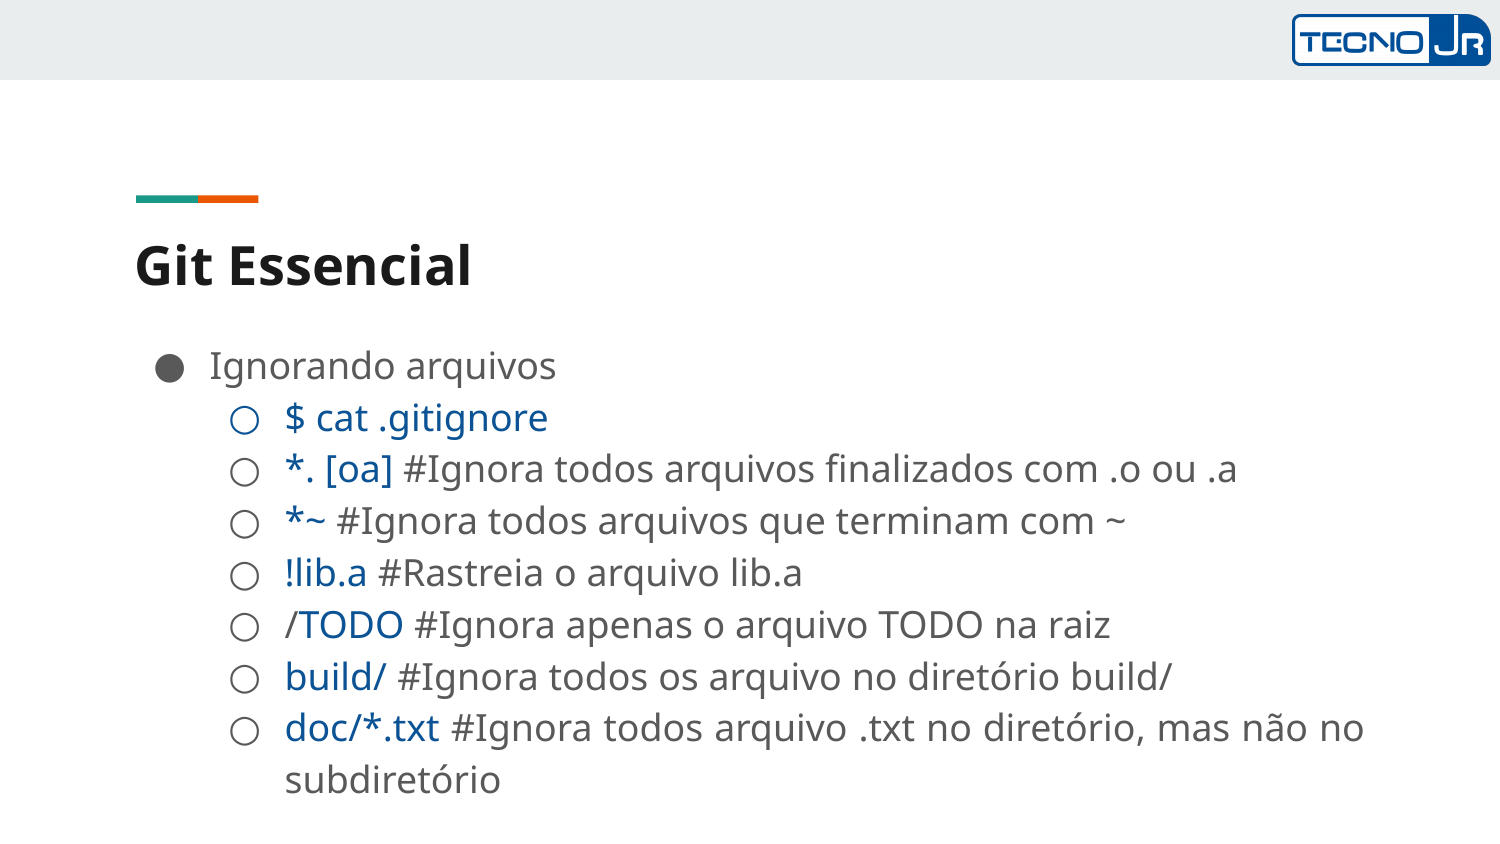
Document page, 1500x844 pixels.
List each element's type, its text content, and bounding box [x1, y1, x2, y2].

title Git Essencial [119, 216, 1381, 305]
list Ignorando arquivos $ cat .gitignore *. [oa] #Ignora todos arquivos finalizados com .o ou .a *~ #Ignora todos arquivos que terminam com ~ !lib.a #Rastreia o arquivo lib.a /TODO #Ignora apenas o arquivo TODO na raiz build/ #Ignora todos os arquivo no diretório build/ doc/*.txt #Ignora todos arquivo .txt no diretório, mas não no subdiretório [119, 341, 1381, 796]
picture [1292, 14, 1491, 66]
